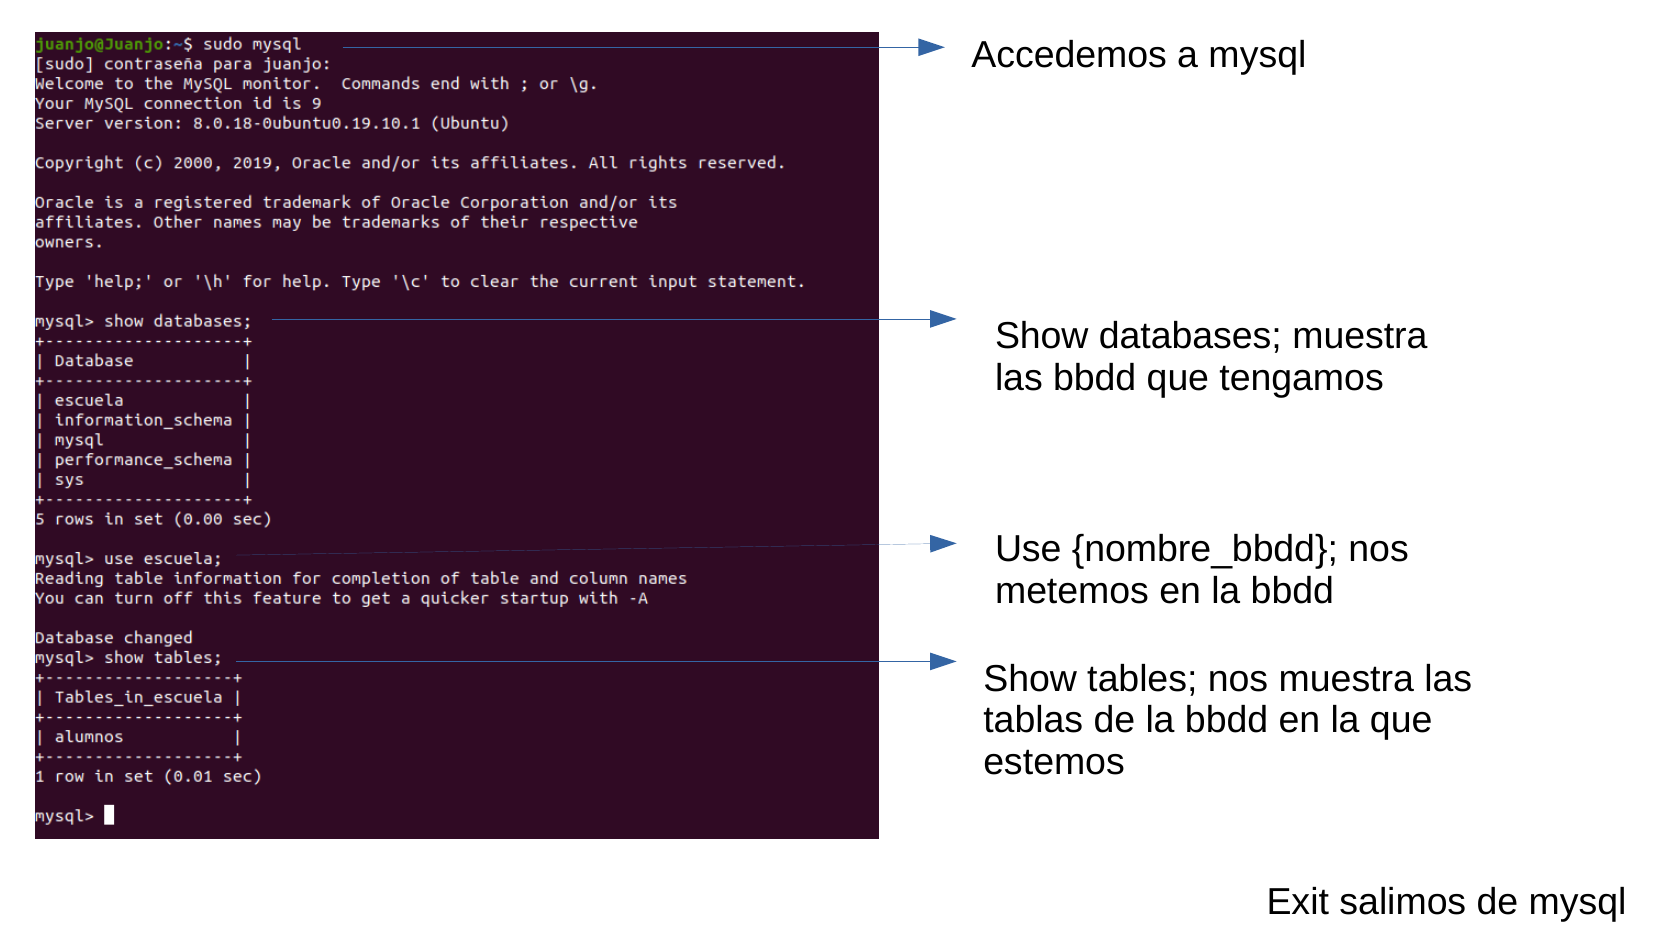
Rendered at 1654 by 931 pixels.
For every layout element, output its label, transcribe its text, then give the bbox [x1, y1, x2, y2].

text_box Use {nombre_bbdd}; nos metemos en la bbdd [980, 519, 1512, 619]
text_box Show databases; muestra las bbdd que tengamos [980, 307, 1489, 406]
text_box Accedemos a mysql [956, 25, 1501, 83]
text_box Exit salimos de mysql [1251, 873, 1642, 931]
text_box Show tables; nos muestra las tablas de la bbdd en la que estemos [968, 649, 1536, 791]
picture [35, 32, 879, 839]
